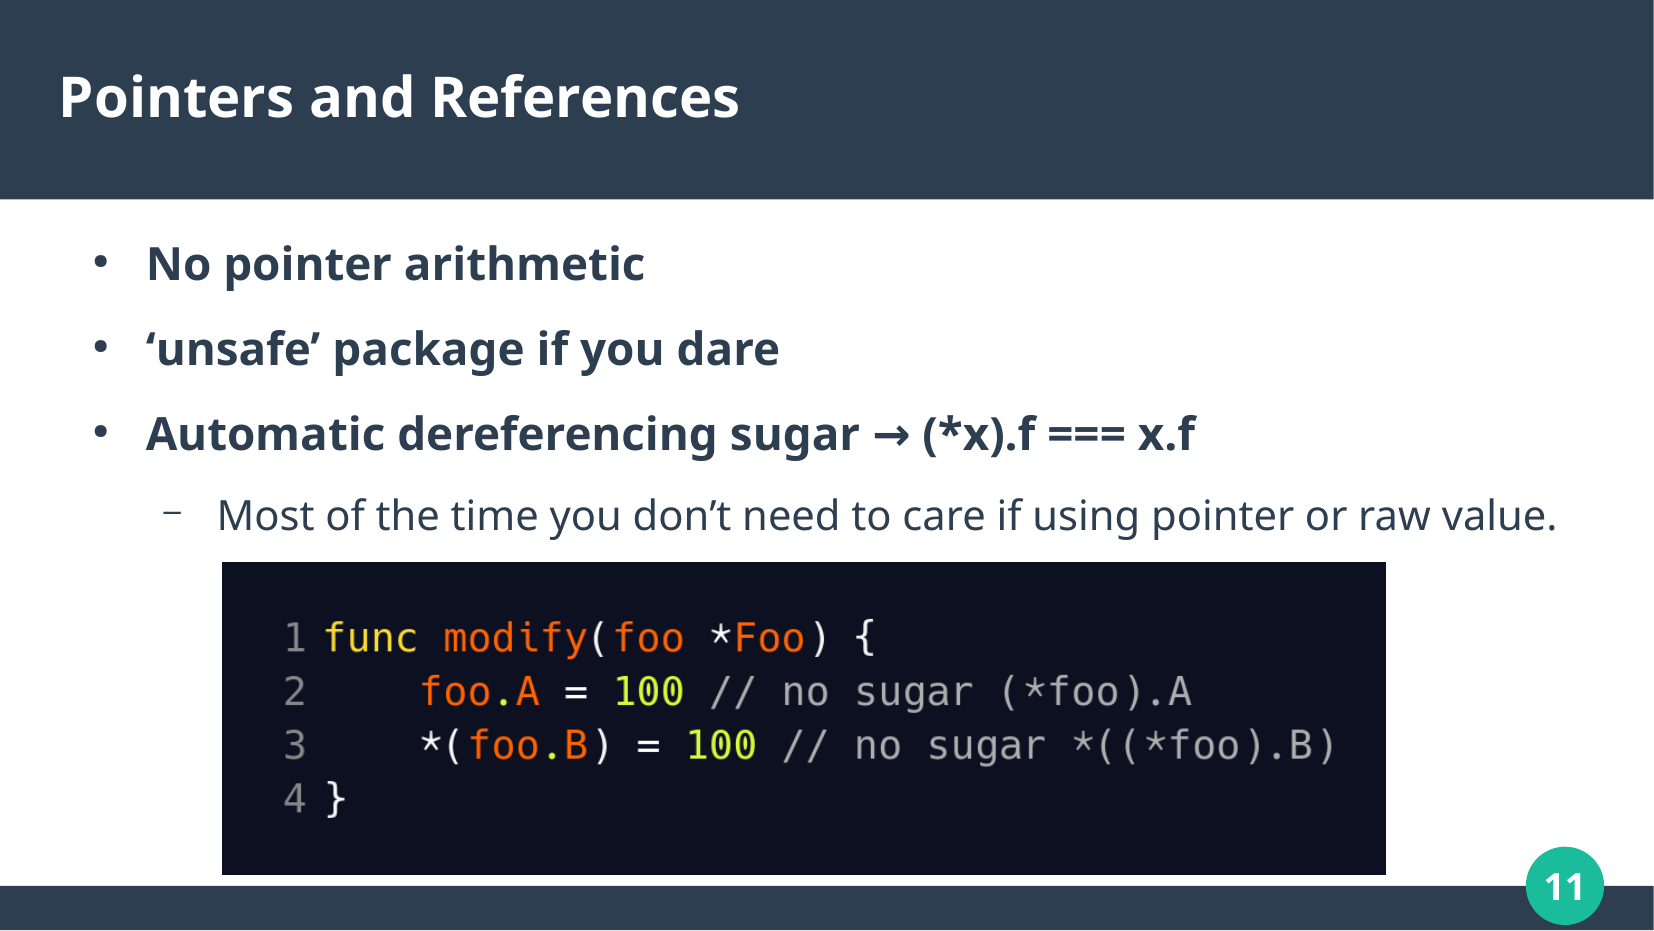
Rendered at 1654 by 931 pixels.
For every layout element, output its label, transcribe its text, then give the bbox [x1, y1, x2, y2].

title Pointers and References [59, 37, 1595, 155]
picture [222, 562, 1386, 875]
list No pointer arithmetic ‘unsafe’ package if you dare Automatic dereferencing sugar → (*x).f === x.f Most of the time you don’t need to care if using pointer or raw value. [75, 231, 1595, 551]
